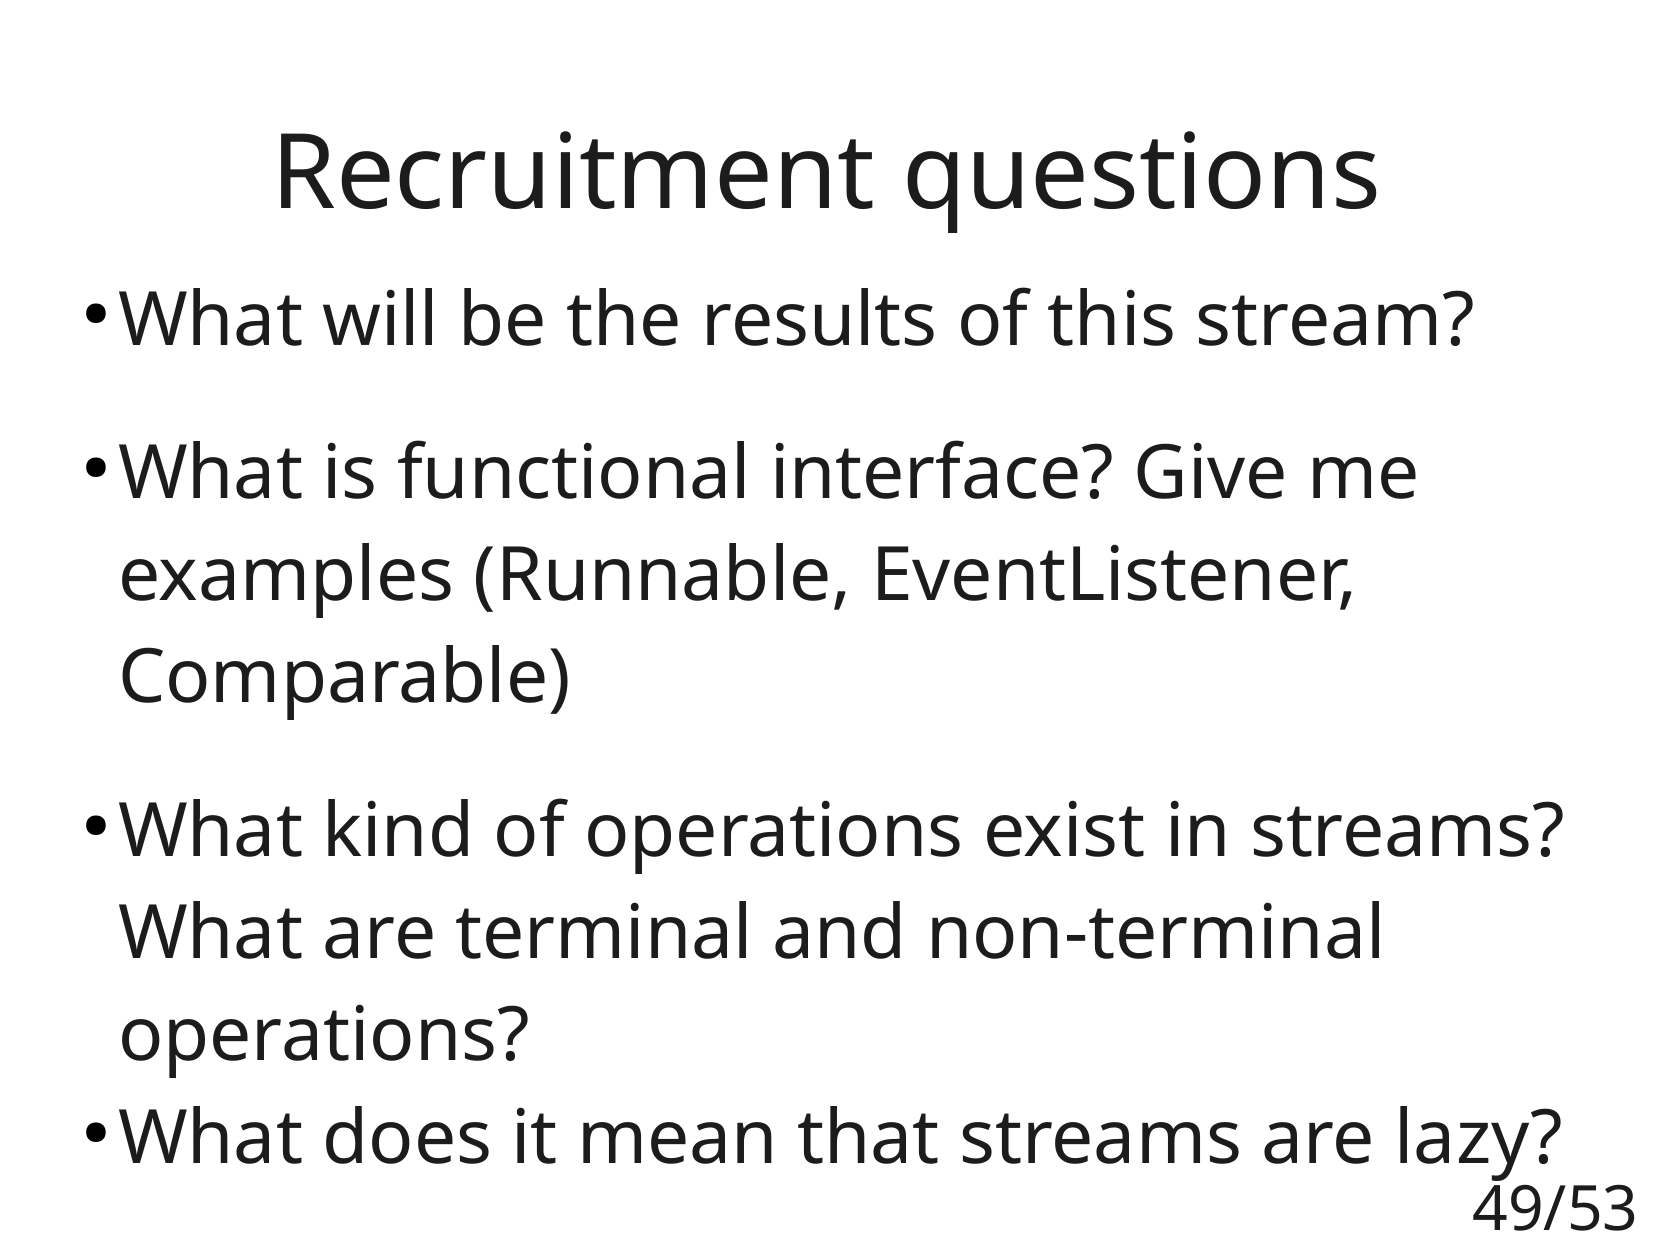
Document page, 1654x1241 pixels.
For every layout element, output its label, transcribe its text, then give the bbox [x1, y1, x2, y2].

title Recruitment questions [82, 64, 1571, 272]
subtitle What will be the results of this stream? What is functional interface? Give me examples (Runnable, EventListener, Comparable) What kind of operations exist in streams? What are terminal and non-terminal operations? What does it mean that streams are lazy? [82, 286, 1571, 1113]
text_box <numer>/53 [1071, 1155, 1654, 1241]
